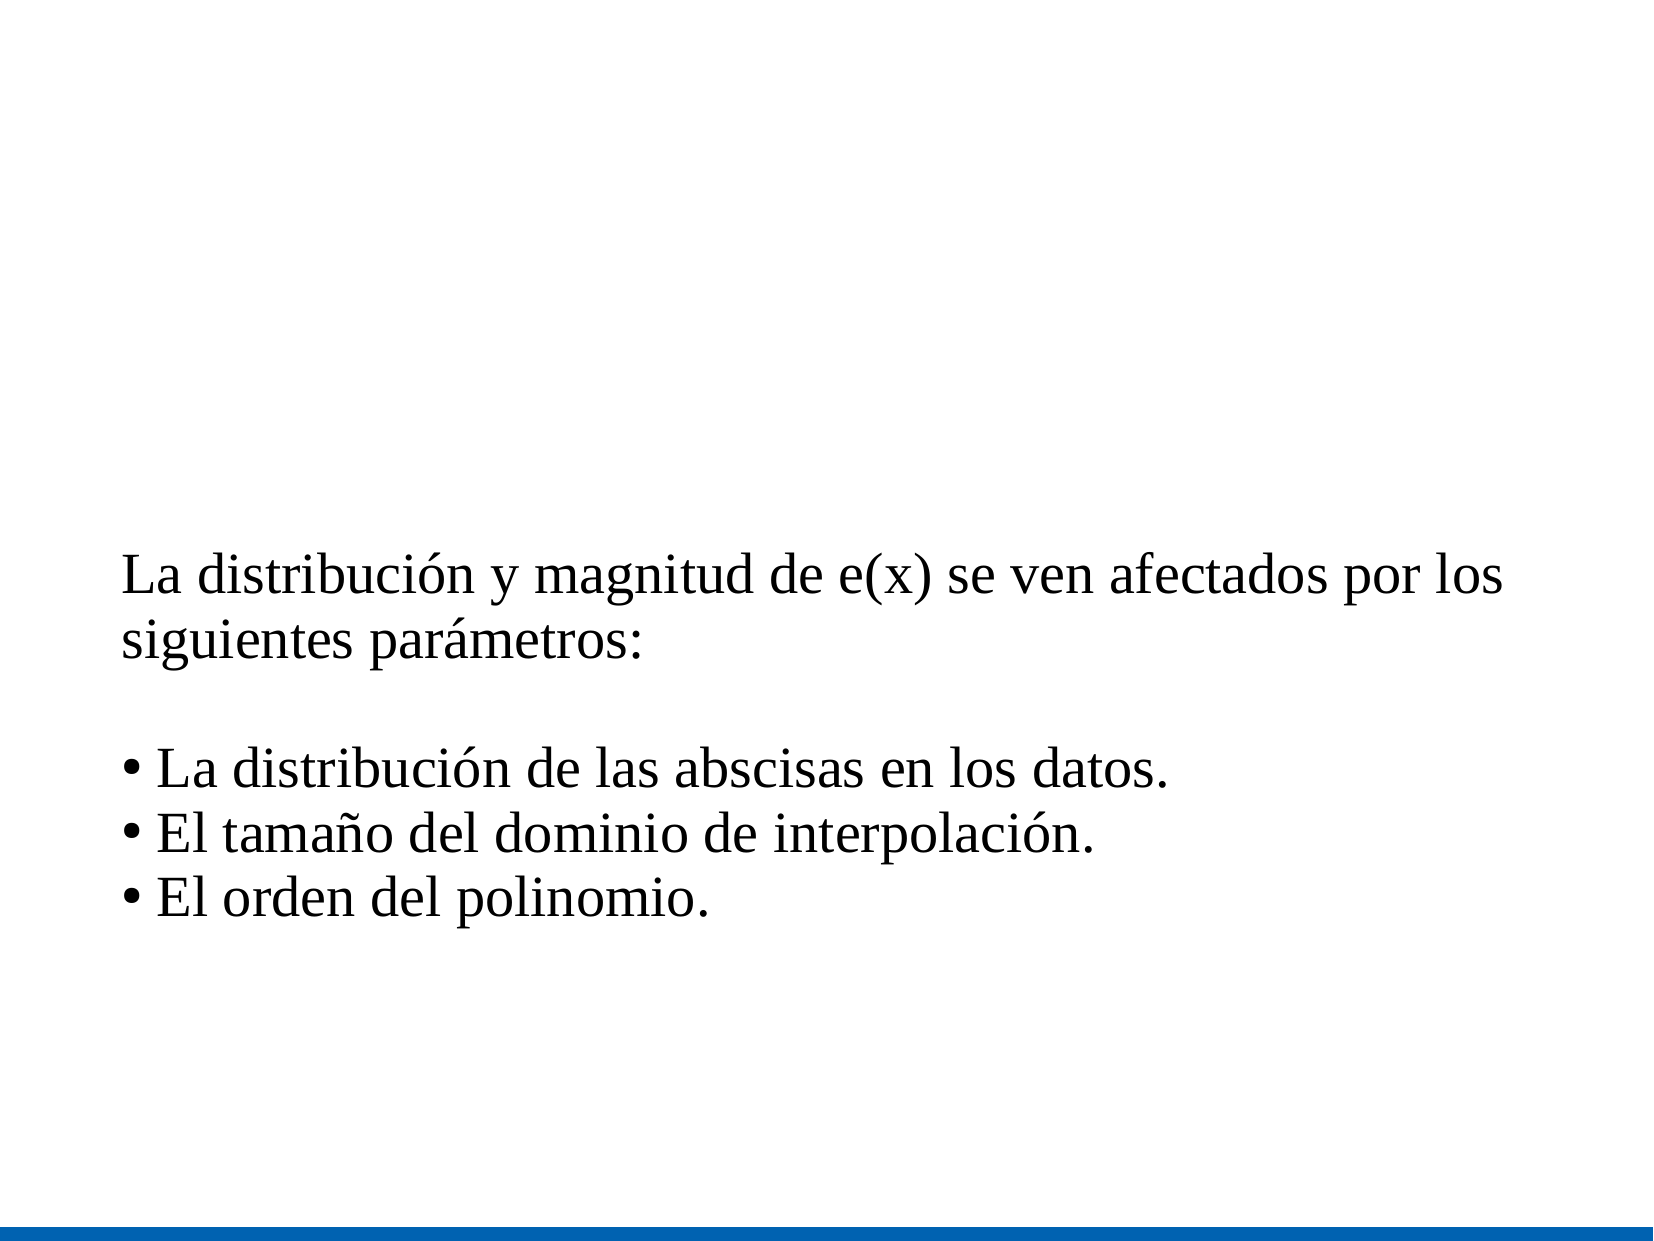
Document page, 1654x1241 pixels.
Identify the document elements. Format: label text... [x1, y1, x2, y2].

subtitle La distribución y magnitud de e(x) se ven afectados por los siguientes parámetros: La distribución de las abscisas en los datos. El tamaño del dominio de interpolación. El orden del polinomio. [121, 344, 1533, 1127]
